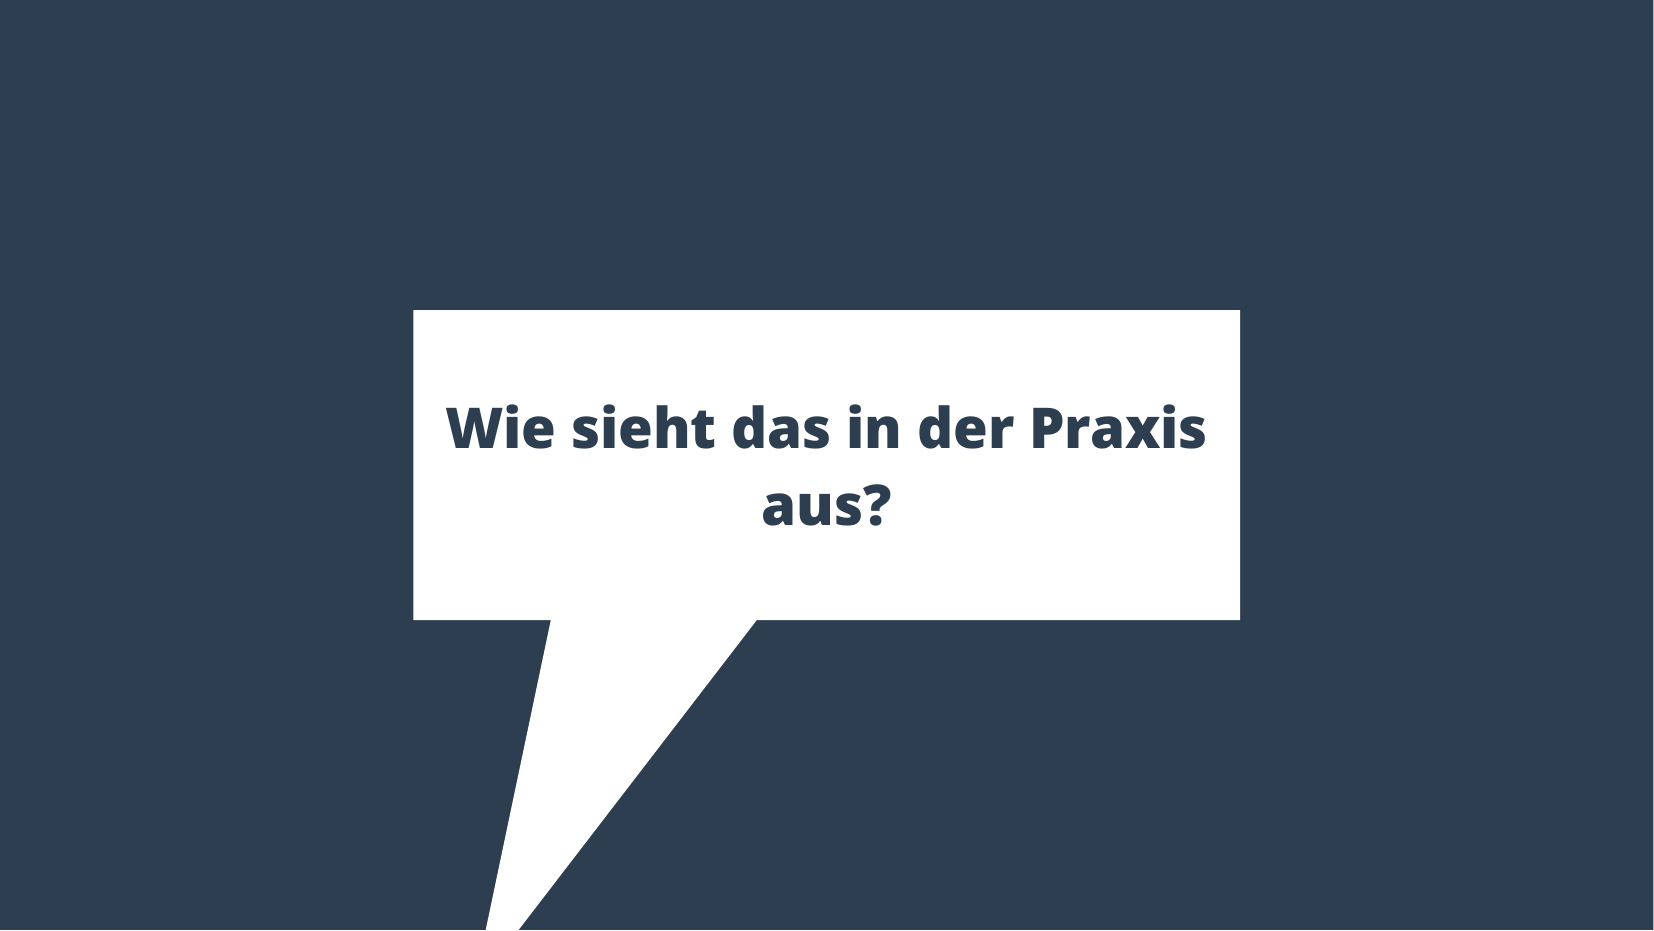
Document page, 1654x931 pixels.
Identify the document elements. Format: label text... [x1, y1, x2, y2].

title Wie sieht das in der Praxis aus? [442, 332, 1211, 598]
